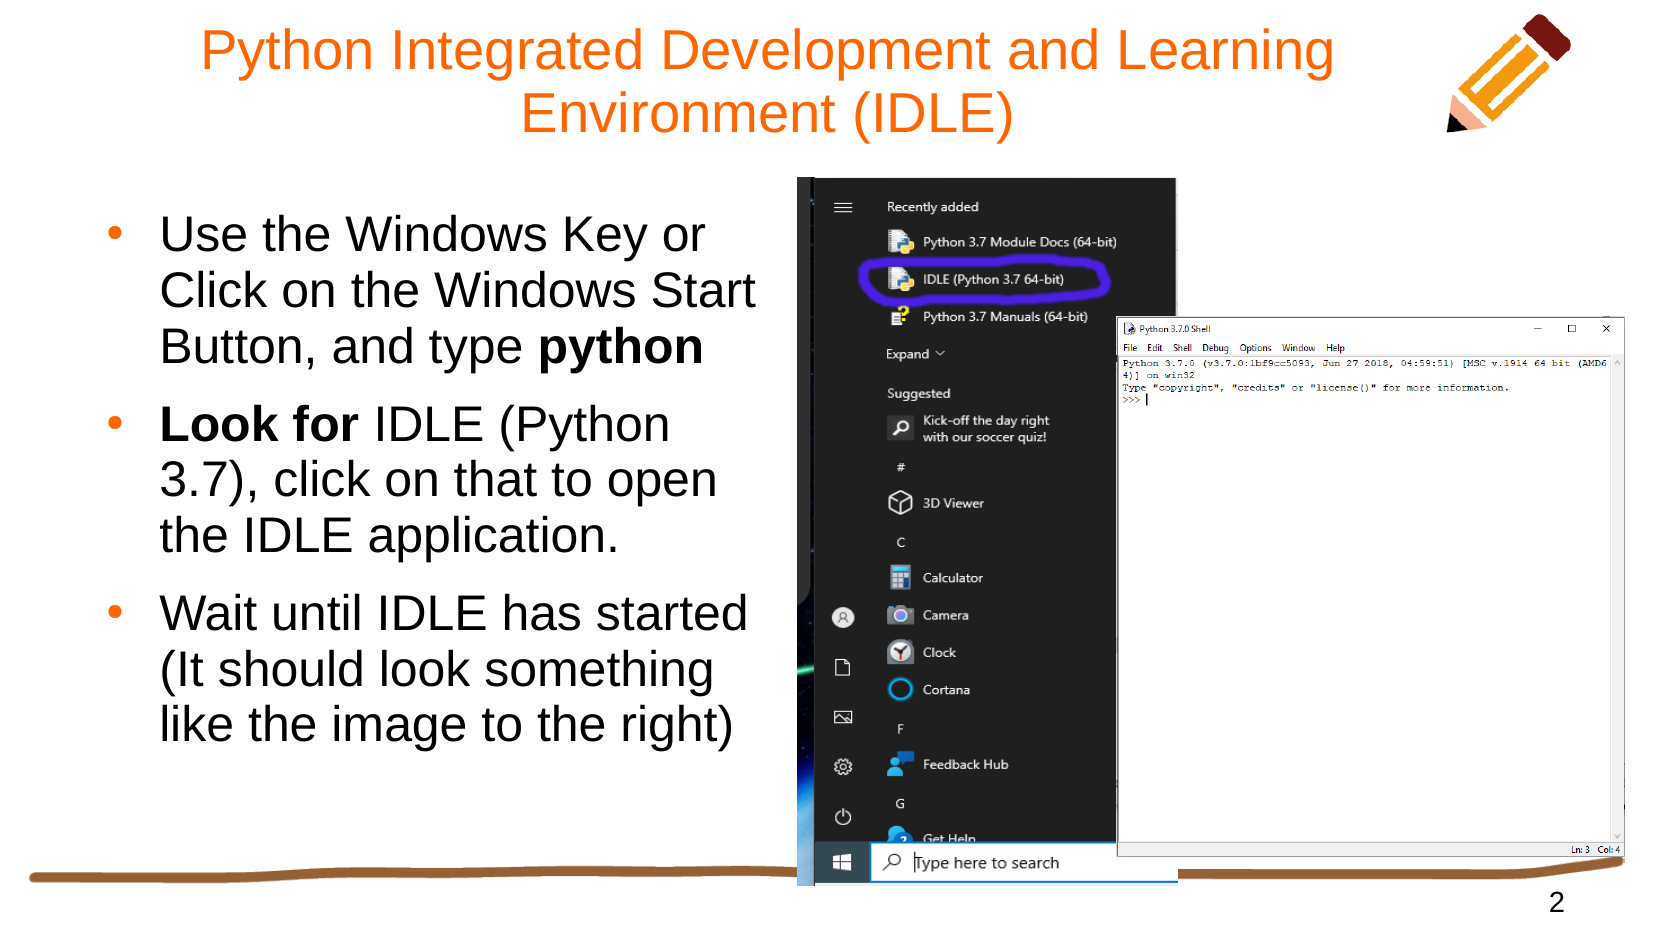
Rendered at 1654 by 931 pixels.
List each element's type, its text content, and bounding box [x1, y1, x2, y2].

picture [29, 177, 1625, 886]
list Use the Windows Key or Click on the Windows Start Button, and type python Look for IDLE (Python 3.7), click on that to open the IDLE application. Wait until IDLE has started (It should look something like the image to the right) [88, 206, 768, 857]
title Python Integrated Development and Learning Environment (IDLE) [88, 18, 1447, 145]
picture [1446, 14, 1571, 133]
